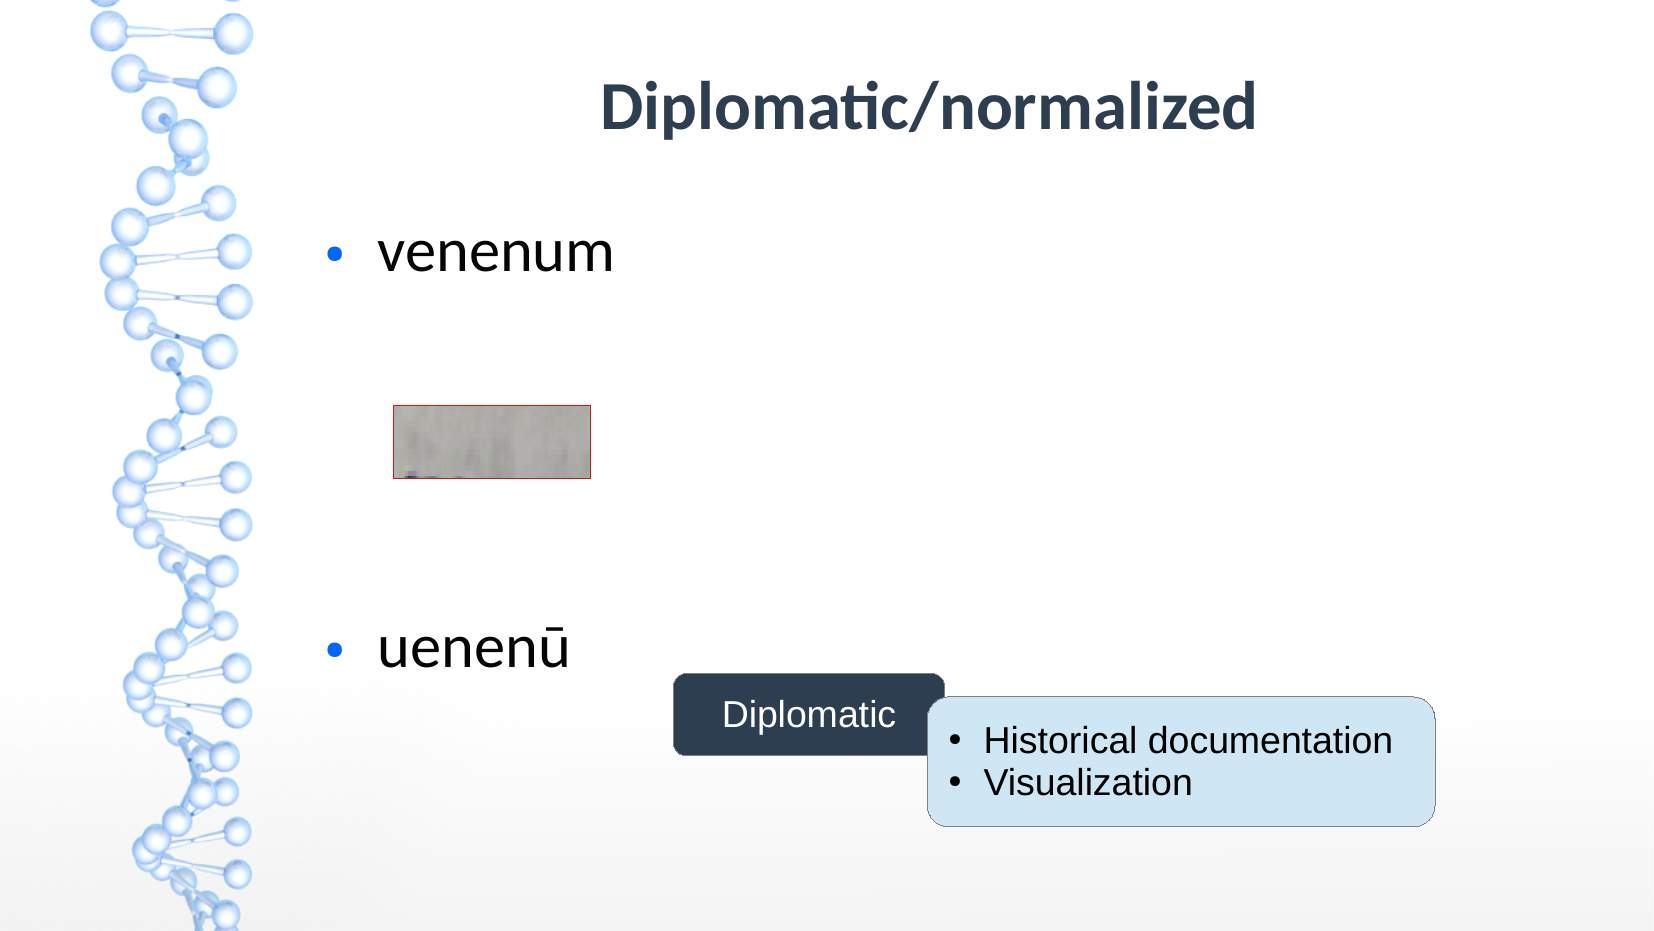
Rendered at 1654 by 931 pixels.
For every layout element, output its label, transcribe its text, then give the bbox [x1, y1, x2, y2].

title Diplomatic/normalized [265, 35, 1595, 189]
list uenenū [307, 620, 626, 703]
text_box Diplomatic [673, 673, 945, 756]
text_box Historical documentation Visualization [927, 696, 1436, 827]
picture [0, 0, 1654, 931]
list venenum [307, 224, 662, 308]
